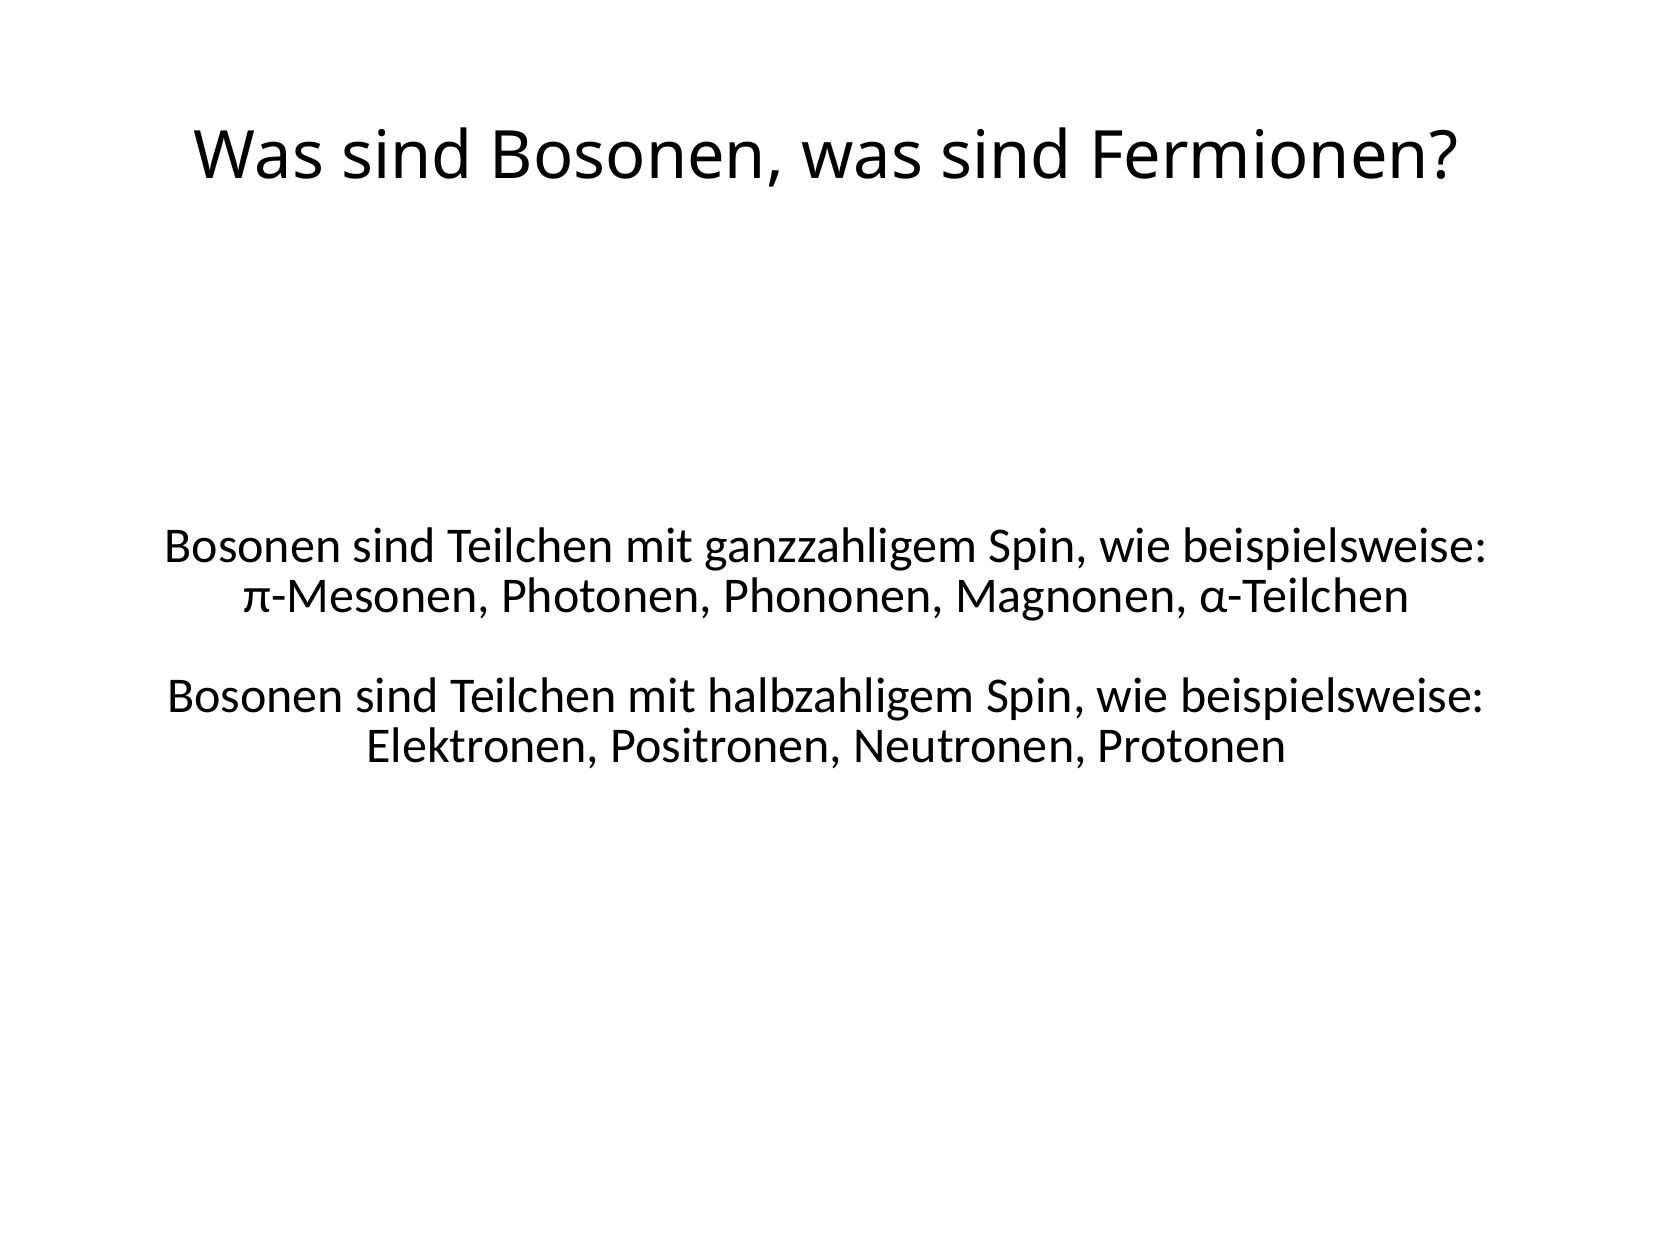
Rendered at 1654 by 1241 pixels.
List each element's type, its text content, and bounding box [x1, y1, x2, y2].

title Was sind Bosonen, was sind Fermionen? [82, 49, 1571, 257]
subtitle Bosonen sind Teilchen mit ganzzahligem Spin, wie beispielsweise: π-Mesonen, Photonen, Phononen, Magnonen, α-Teilchen Bosonen sind Teilchen mit halbzahligem Spin, wie beispielsweise: Elektronen, Positronen, Neutronen, Protonen [82, 290, 1571, 1010]
